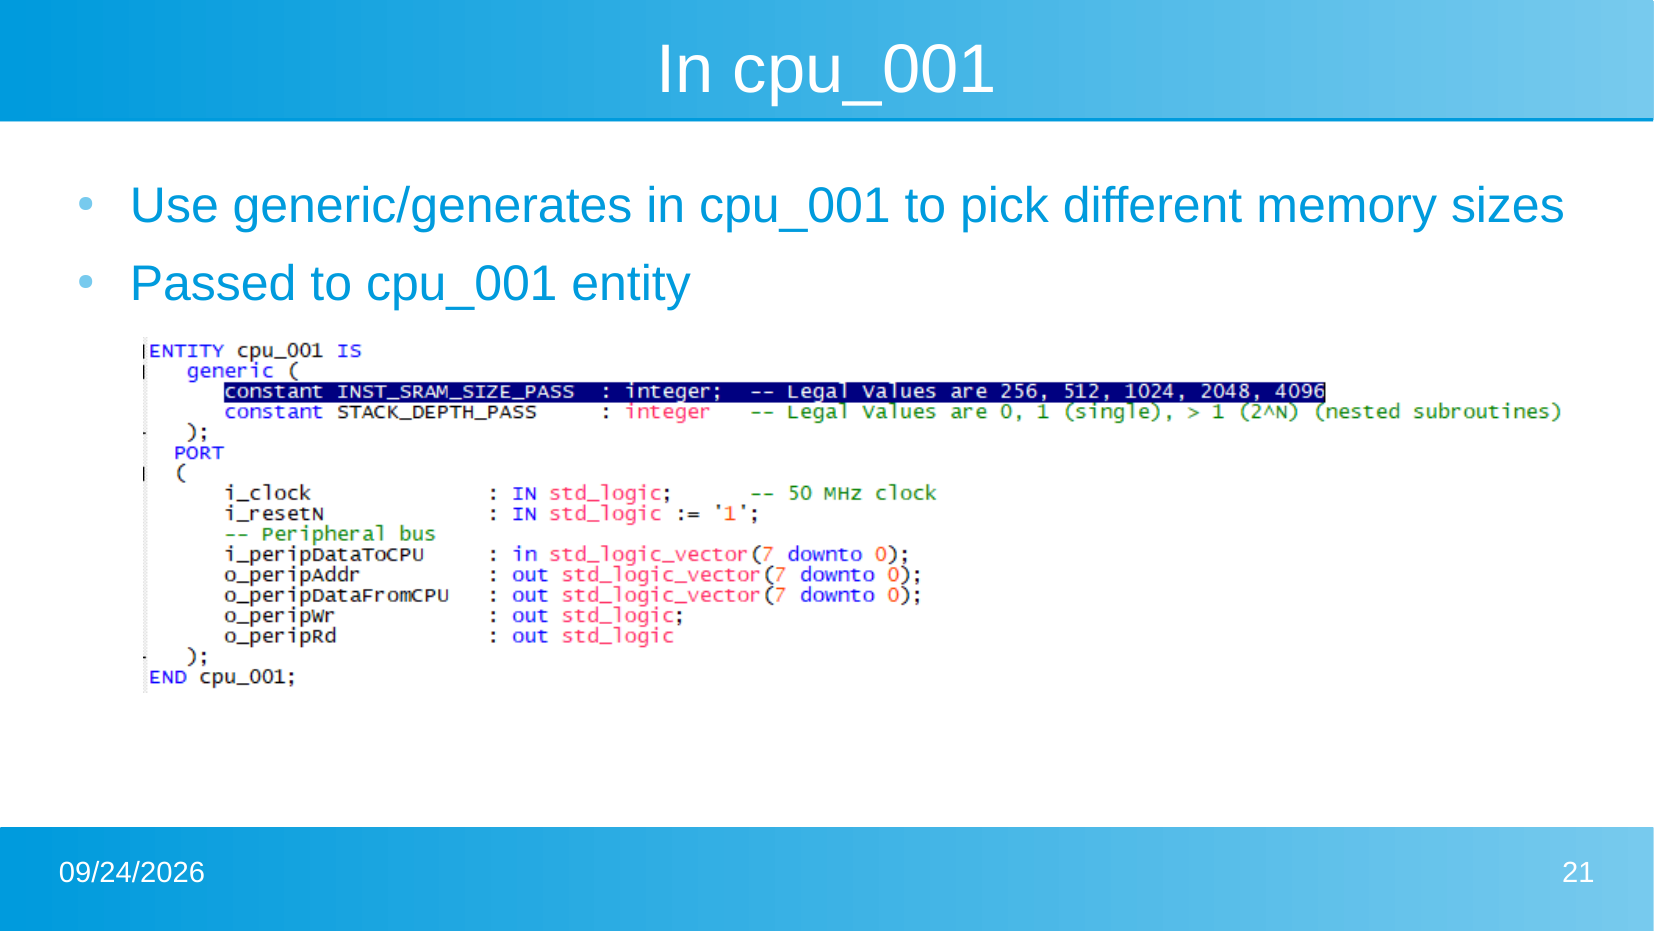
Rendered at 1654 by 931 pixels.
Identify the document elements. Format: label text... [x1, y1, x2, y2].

title In cpu_001 [59, 29, 1595, 108]
list Use generic/generates in cpu_001 to pick different memory sizes Passed to cpu_001 entity [59, 177, 1595, 768]
picture [143, 337, 1576, 693]
